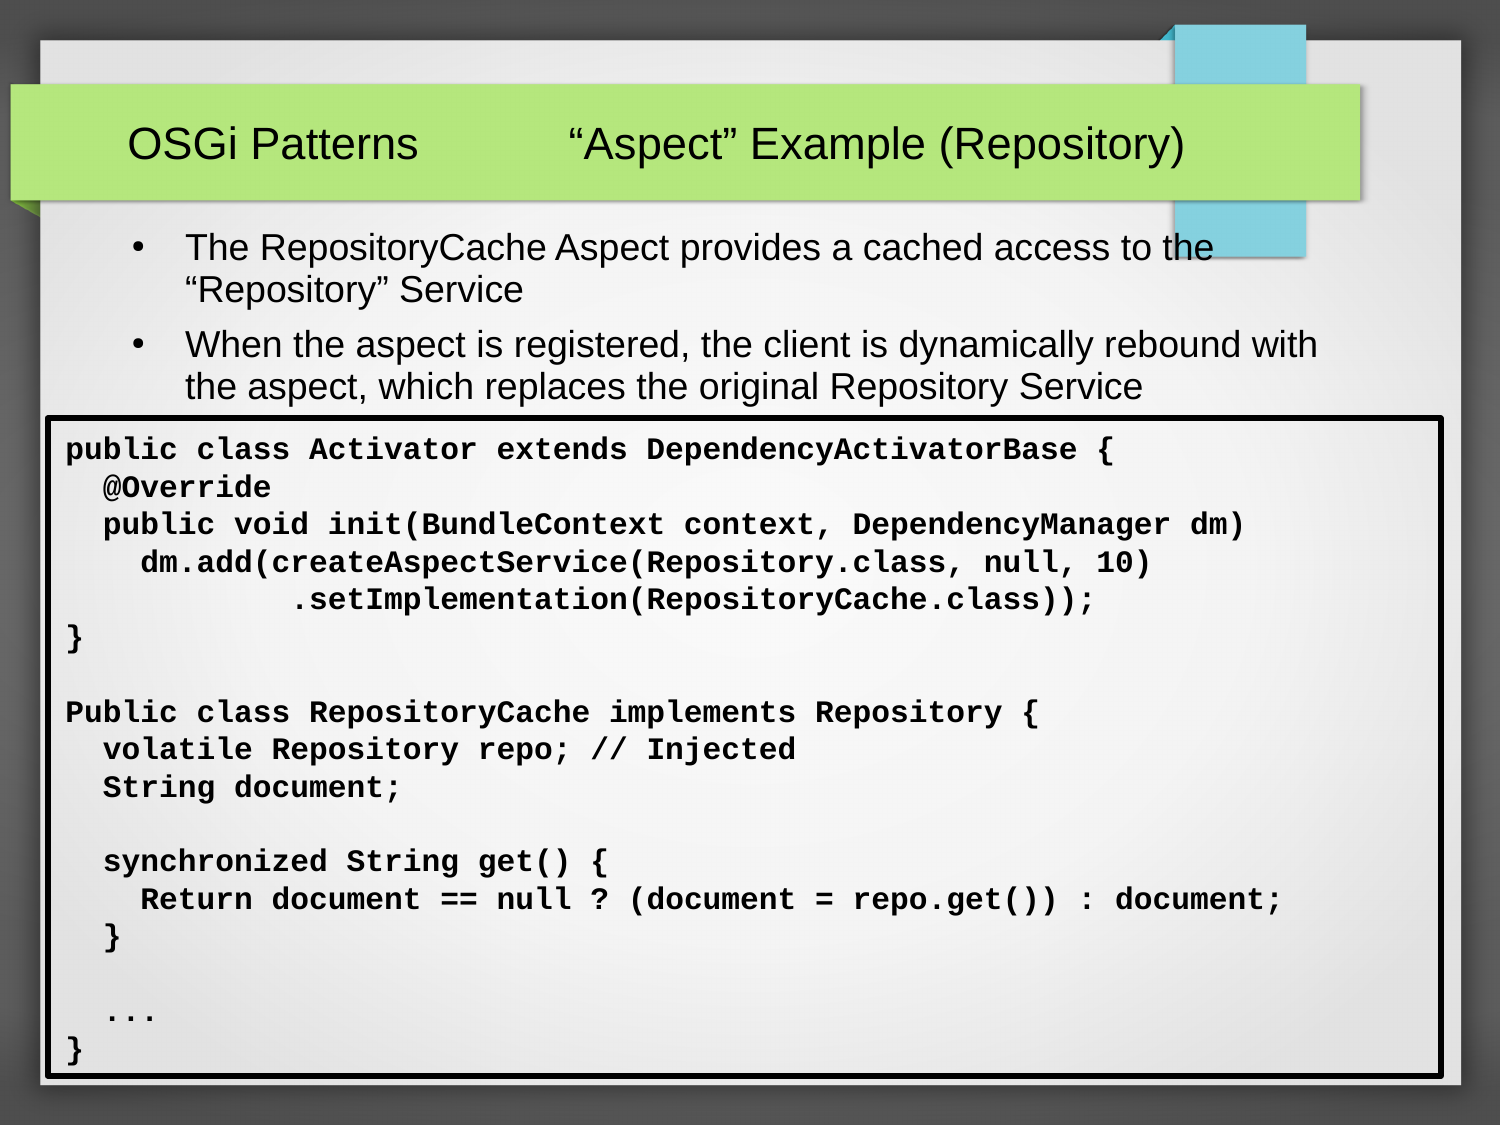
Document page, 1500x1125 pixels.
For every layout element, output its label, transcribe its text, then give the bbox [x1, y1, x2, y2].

list The RepositoryCache Aspect provides a cached access to the “Repository” Service When the aspect is registered, the client is dynamically rebound with the aspect, which replaces the original Repository Service [99, 218, 1375, 415]
picture [0, 0, 1500, 1125]
text_box public class Activator extends DependencyActivatorBase { @Override public void init(BundleContext context, DependencyManager dm) dm.add(createAspectService(Repository.class, null, 10) .setImplementation(RepositoryCache.class)); } Public class RepositoryCache implements Repository { volatile Repository repo; // Injected String document; synchronized String get() { Return document == null ? (document = repo.get()) : document; } ... } [47, 418, 1441, 1076]
title OSGi Patterns “Aspect” Example (Repository) [112, 42, 1454, 246]
